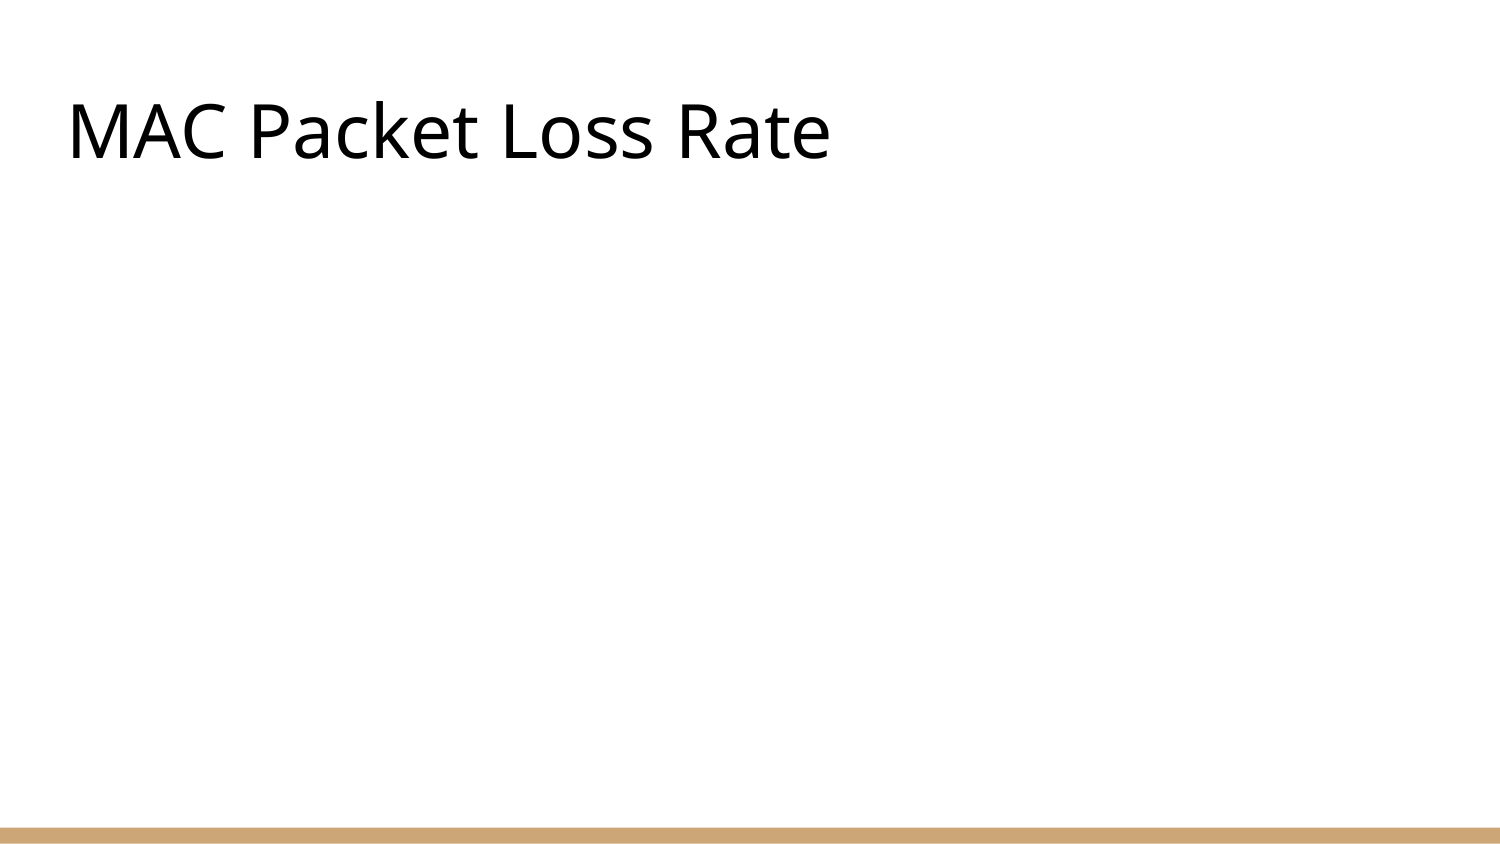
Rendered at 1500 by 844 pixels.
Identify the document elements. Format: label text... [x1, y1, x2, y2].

title MAC Packet Loss Rate [51, 51, 1449, 189]
